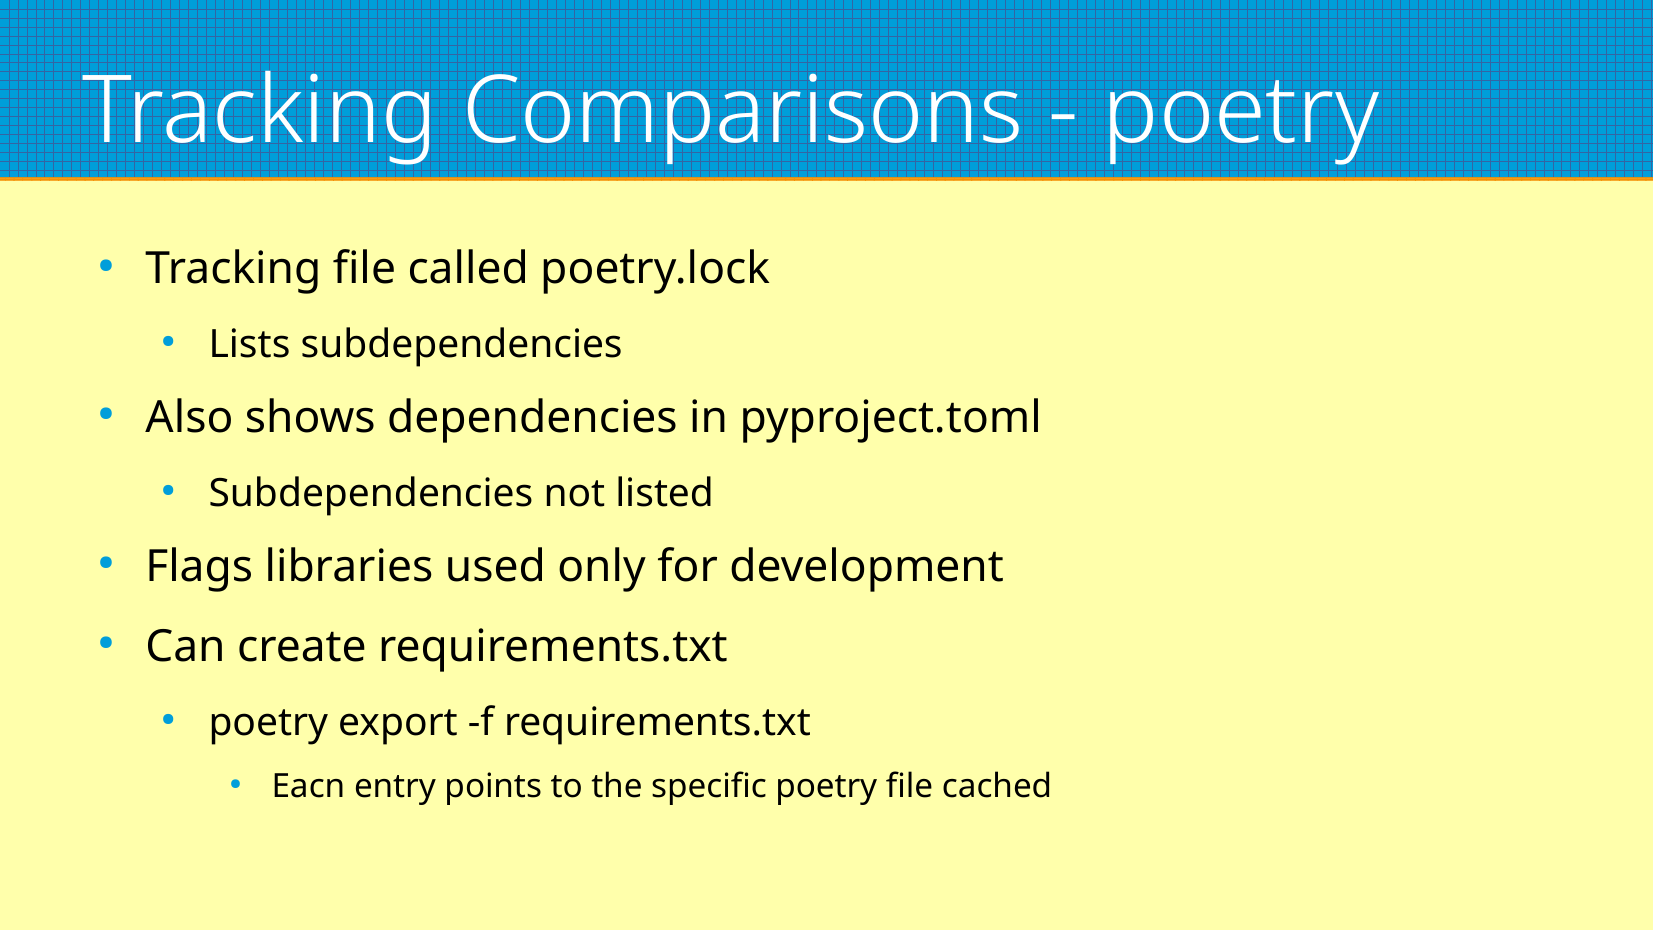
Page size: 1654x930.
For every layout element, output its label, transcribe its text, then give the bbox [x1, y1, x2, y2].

list Tracking file called poetry.lock Lists subdependencies Also shows dependencies in pyproject.toml Subdependencies not listed Flags libraries used only for development Can create requirements.txt poetry export -f requirements.txt Eacn entry points to the specific poetry file cached [82, 236, 1562, 810]
title Tracking Comparisons - poetry [82, 14, 1571, 171]
